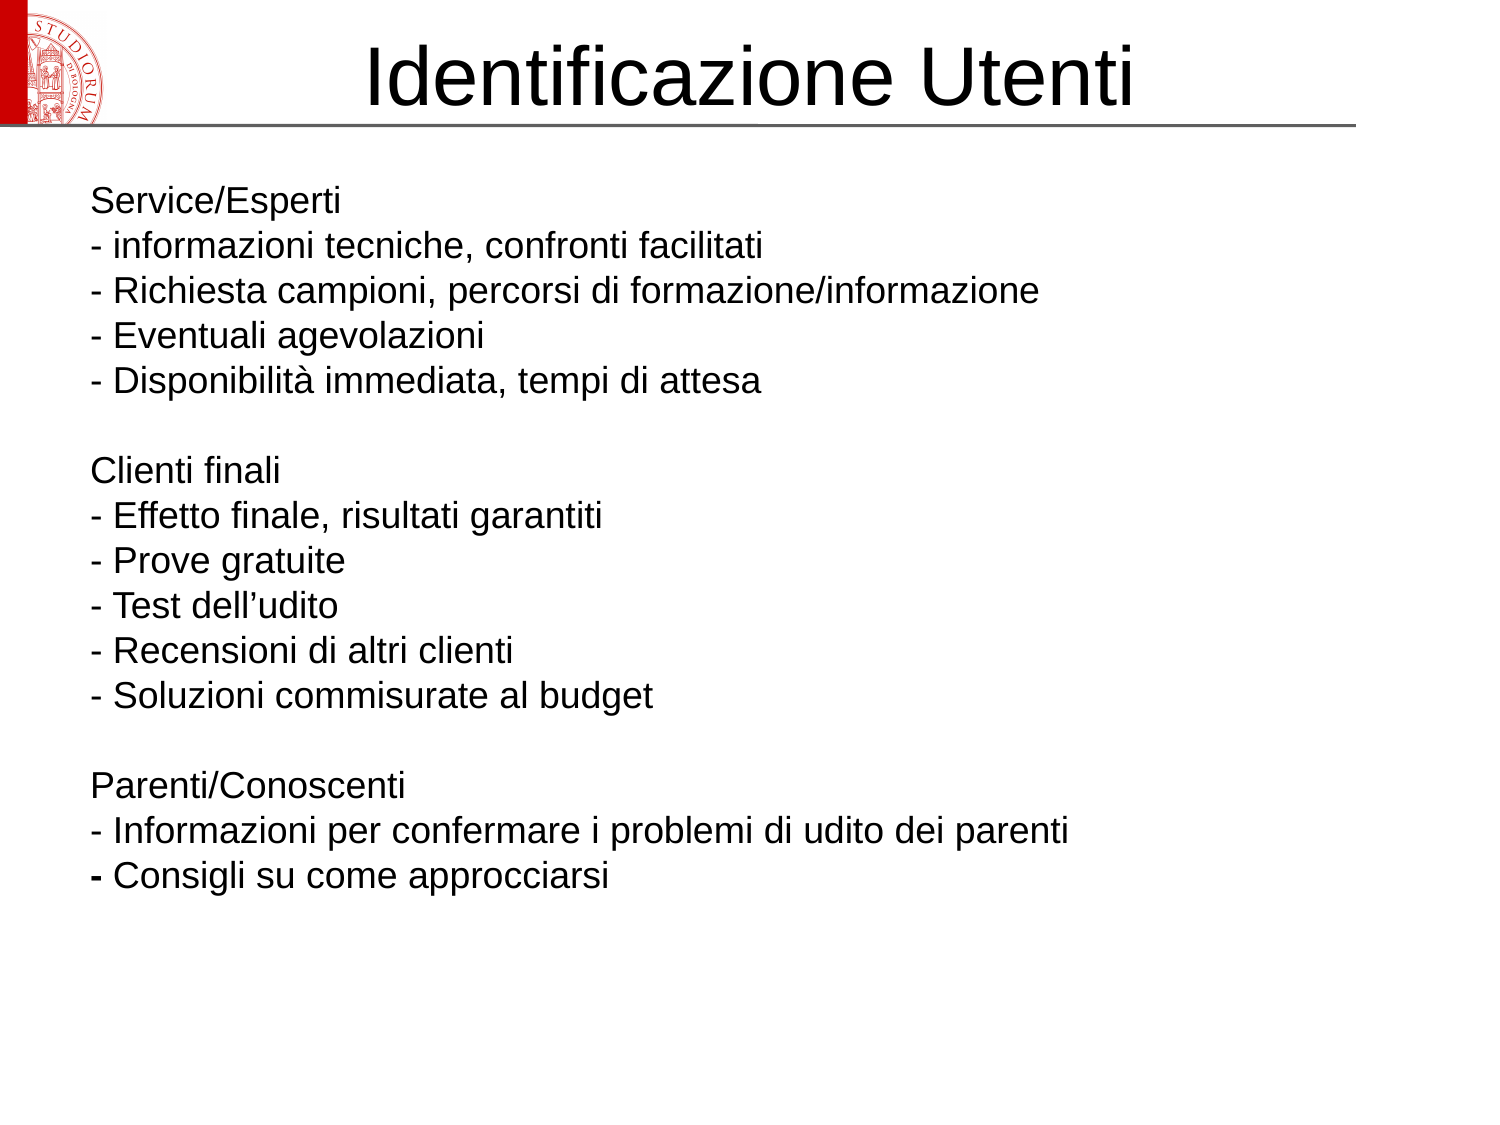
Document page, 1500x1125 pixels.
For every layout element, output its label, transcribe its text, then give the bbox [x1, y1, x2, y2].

list Service/Esperti - informazioni tecniche, confronti facilitati - Richiesta campioni, percorsi di formazione/informazione - Eventuali agevolazioni - Disponibilità immediata, tempi di attesa Clienti finali - Effetto finale, risultati garantiti - Prove gratuite - Test dell’udito - Recensioni di altri clienti - Soluzioni commisurate al budget Parenti/Conoscenti - Informazioni per confermare i problemi di udito dei parenti - Consigli su come approcciarsi [75, 160, 1425, 1005]
title Identificazione Utenti [75, 7, 1425, 114]
picture [28, 11, 107, 123]
